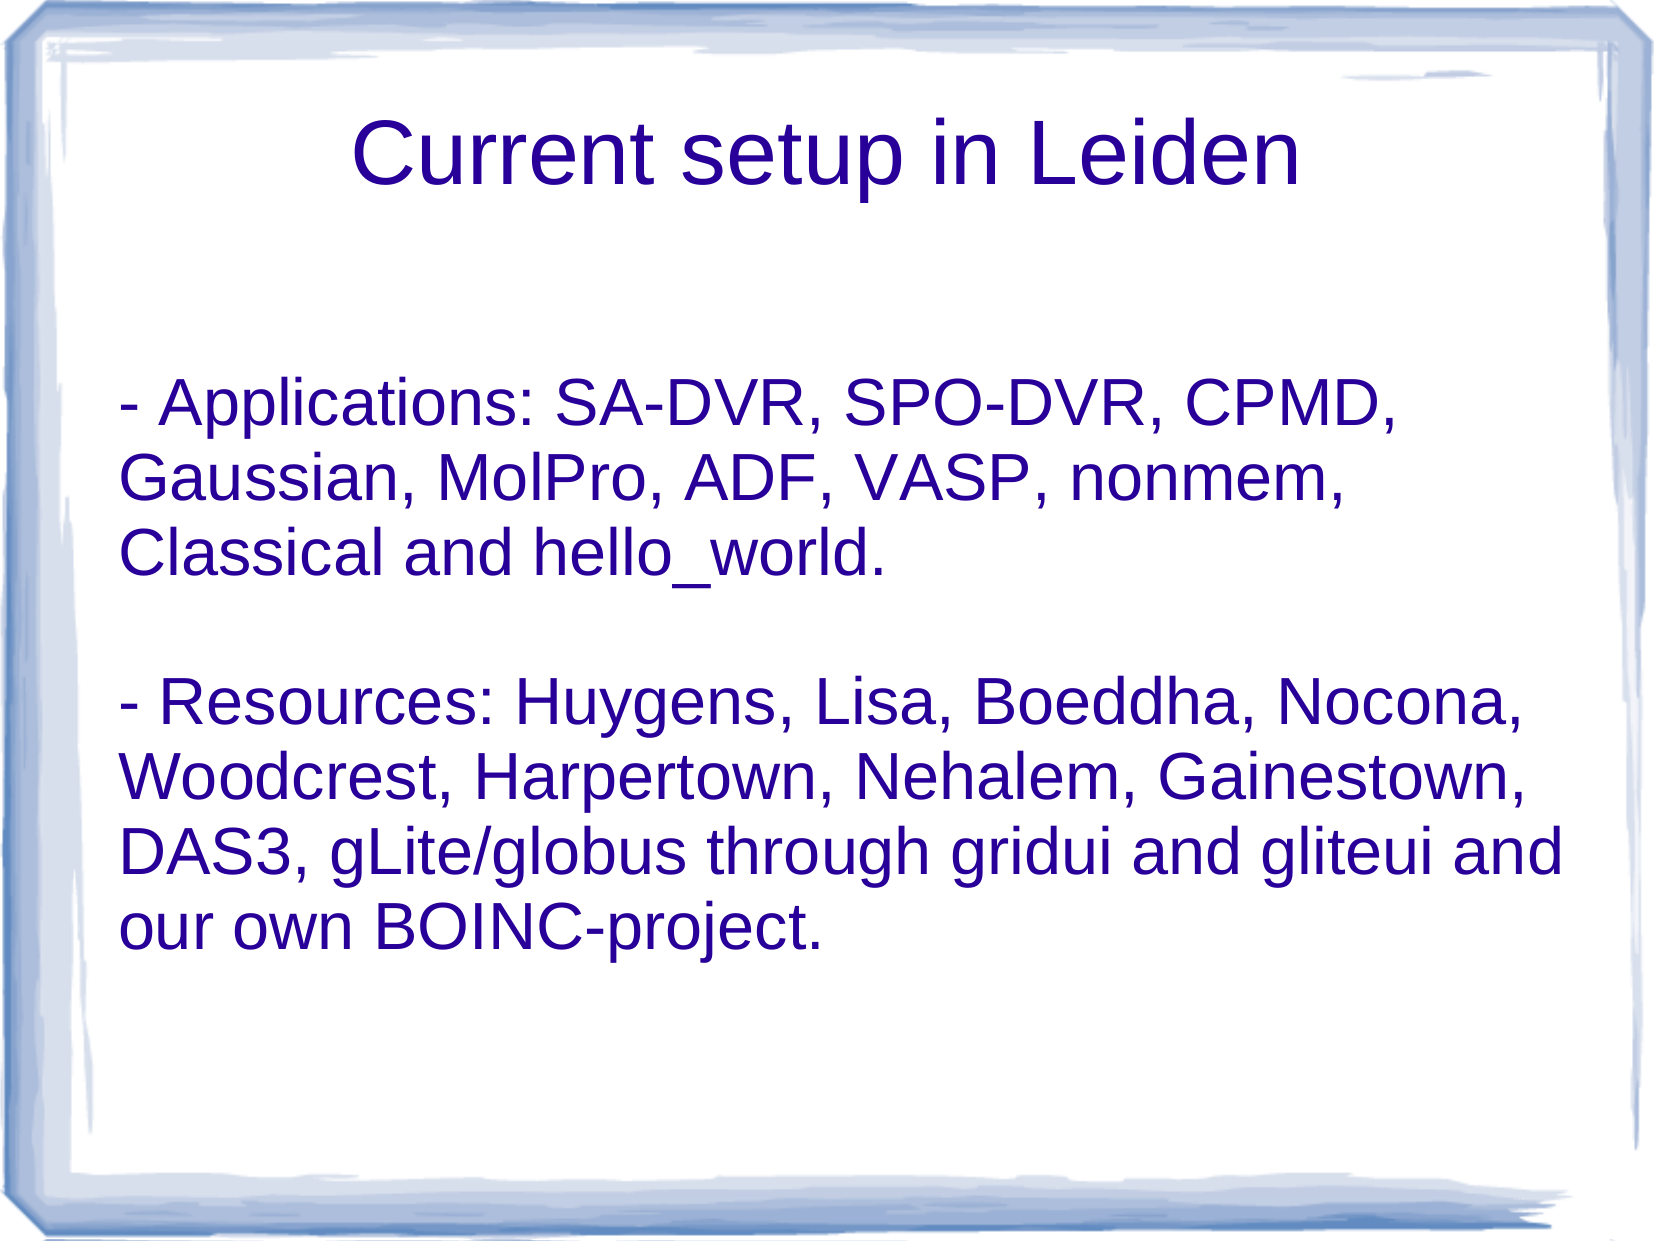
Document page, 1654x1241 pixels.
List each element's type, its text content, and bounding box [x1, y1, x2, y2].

title Current setup in Leiden [82, 56, 1571, 250]
subtitle - Applications: SA-DVR, SPO-DVR, CPMD, Gaussian, MolPro, ADF, VASP, nonmem, Classical and hello_world. - Resources: Huygens, Lisa, Boeddha, Nocona, Woodcrest, Harpertown, Nehalem, Gainestown, DAS3, gLite/globus through gridui and gliteui and our own BOINC-project. [118, 314, 1571, 1015]
picture [0, 0, 1654, 1241]
